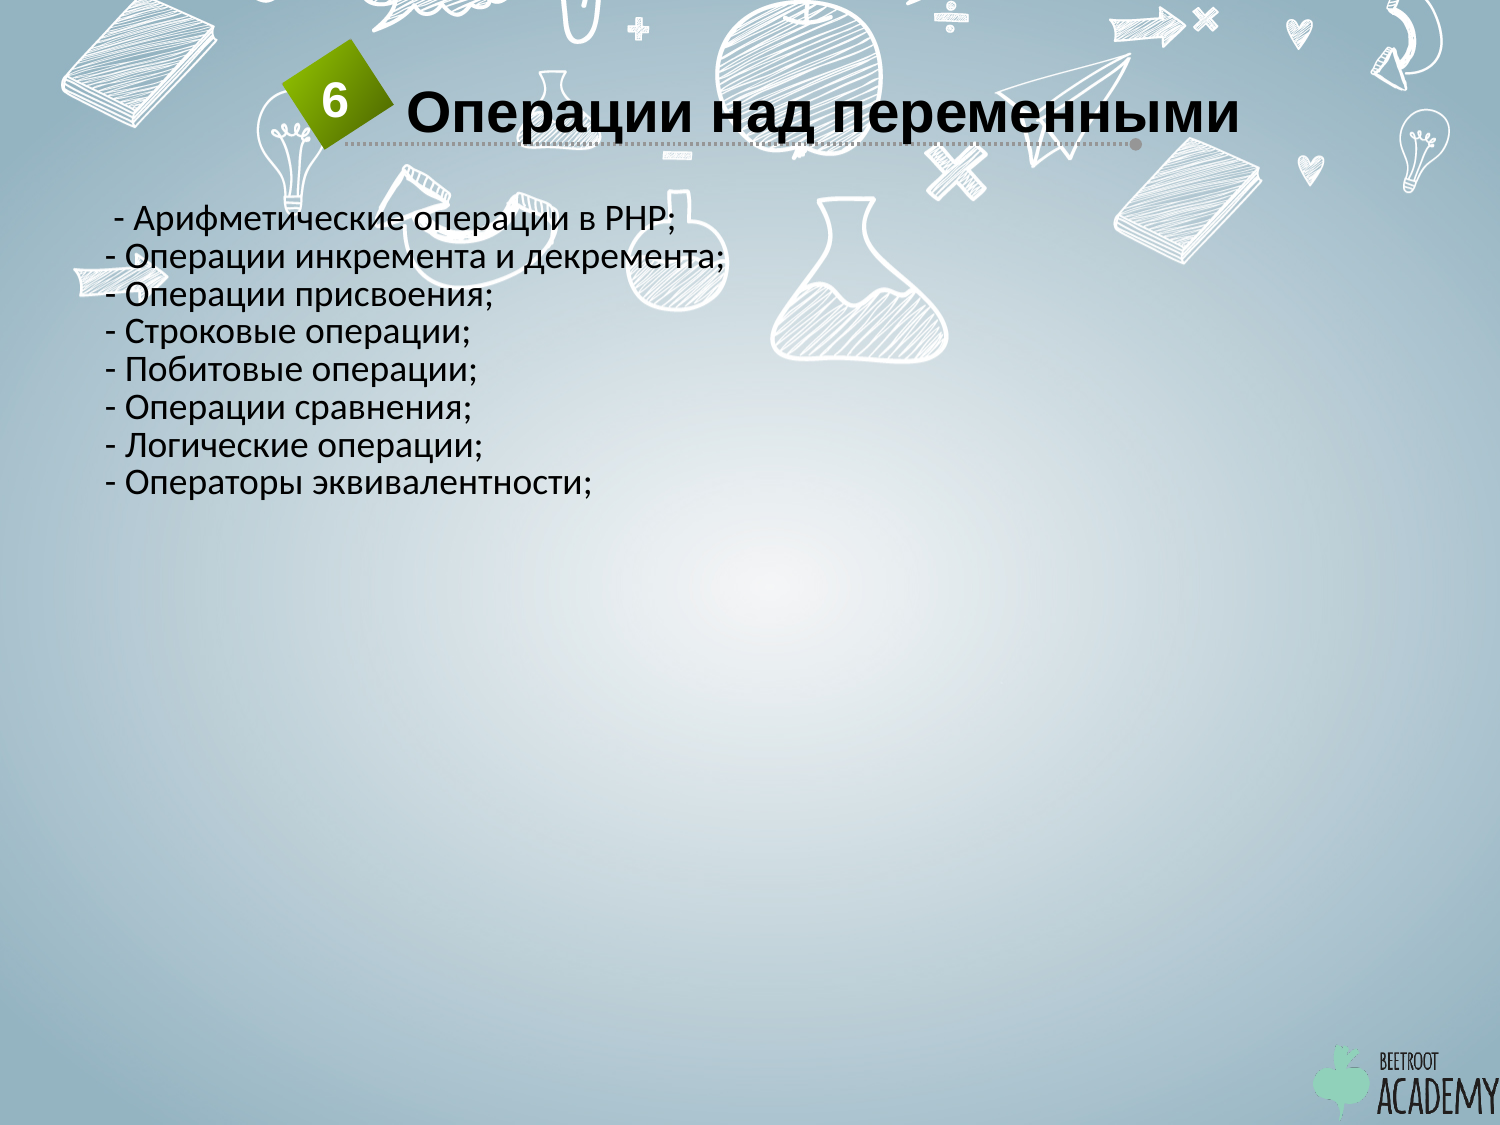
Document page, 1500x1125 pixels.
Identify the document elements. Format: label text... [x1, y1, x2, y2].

text_box 6 [306, 59, 365, 135]
text_box [319, 38, 365, 59]
text_box Операции над переменными [164, 66, 1257, 152]
text_box - Арифметические операции в PHP; - Операции инкремента и декремента; - Операции присвоения; - Строковые операции; - Побитовые операции; - Операции сравнения; - Логические операции; - Операторы эквивалентности; [90, 195, 1441, 886]
picture [0, 0, 1500, 1125]
